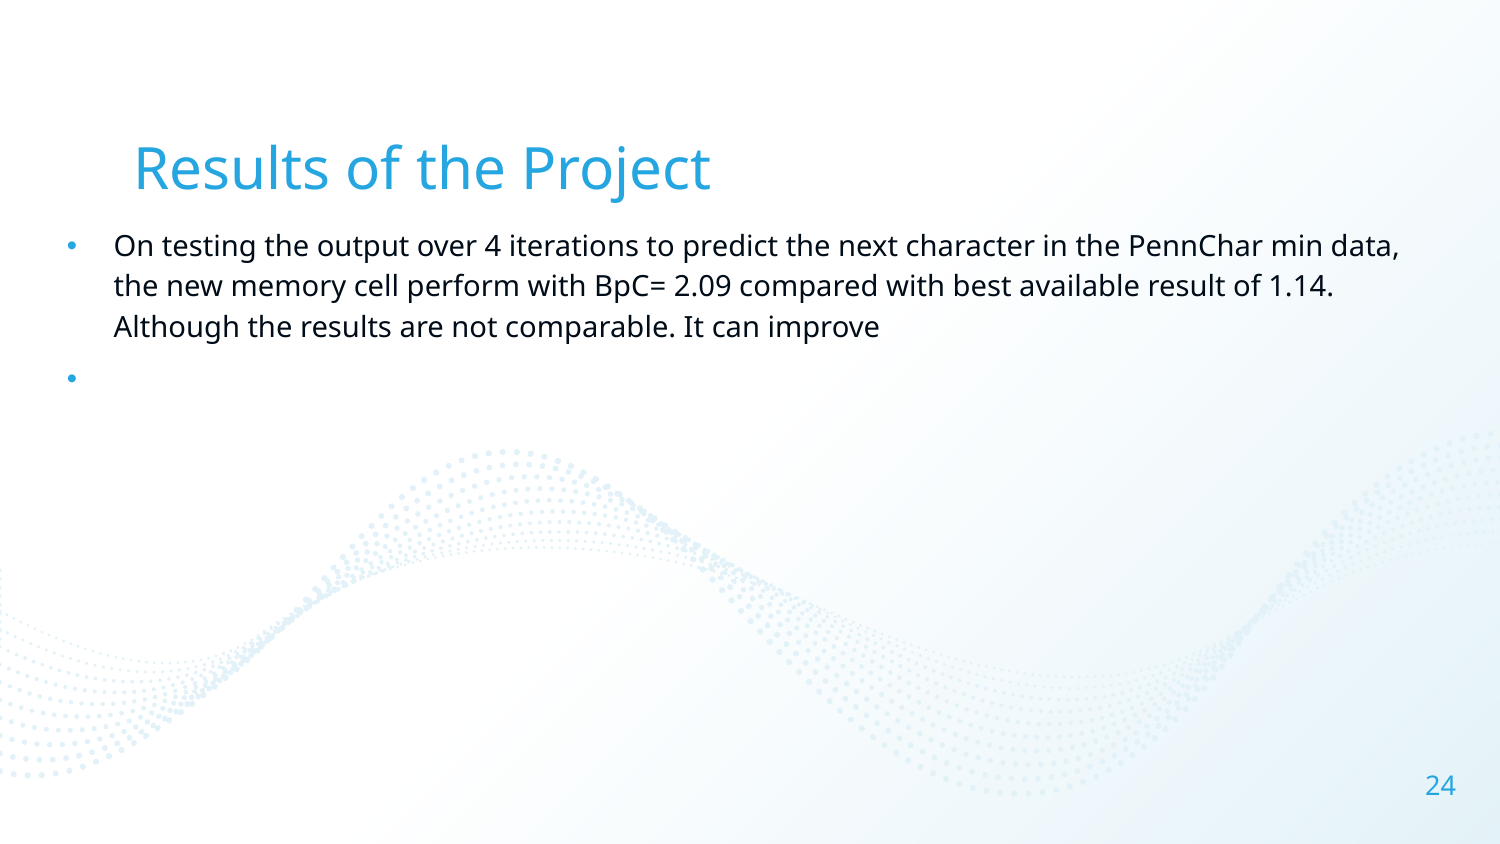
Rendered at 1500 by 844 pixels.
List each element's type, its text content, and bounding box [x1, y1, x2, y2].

slide_number <number> [1366, 754, 1457, 819]
list On testing the output over 4 iterations to predict the next character in the PennChar min data, the new memory cell perform with BpC= 2.09 compared with best available result of 1.14. Although the results are not comparable. It can improve [66, 222, 1440, 576]
title Results of the Project [133, 111, 1367, 203]
